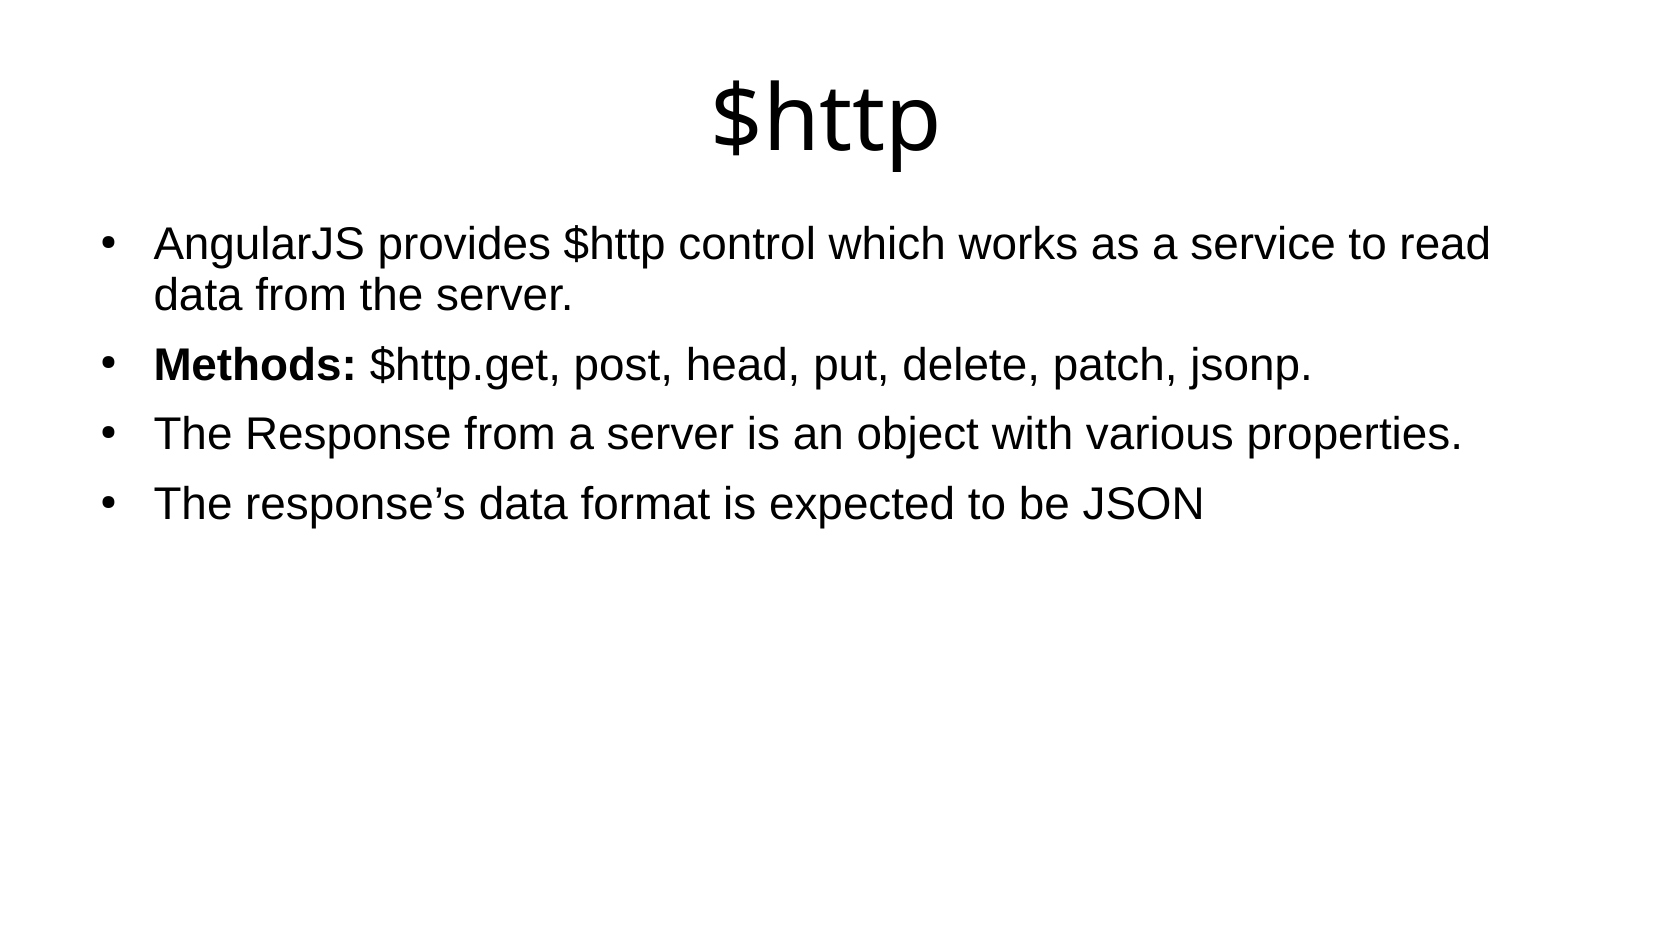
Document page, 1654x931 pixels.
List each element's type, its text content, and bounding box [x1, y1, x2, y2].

title $http [82, 37, 1571, 193]
list AngularJS provides $http control which works as a service to read data from the server. Methods: $http.get, post, head, put, delete, patch, jsonp. The Response from a server is an object with various properties. The response’s data format is expected to be JSON [82, 217, 1571, 757]
